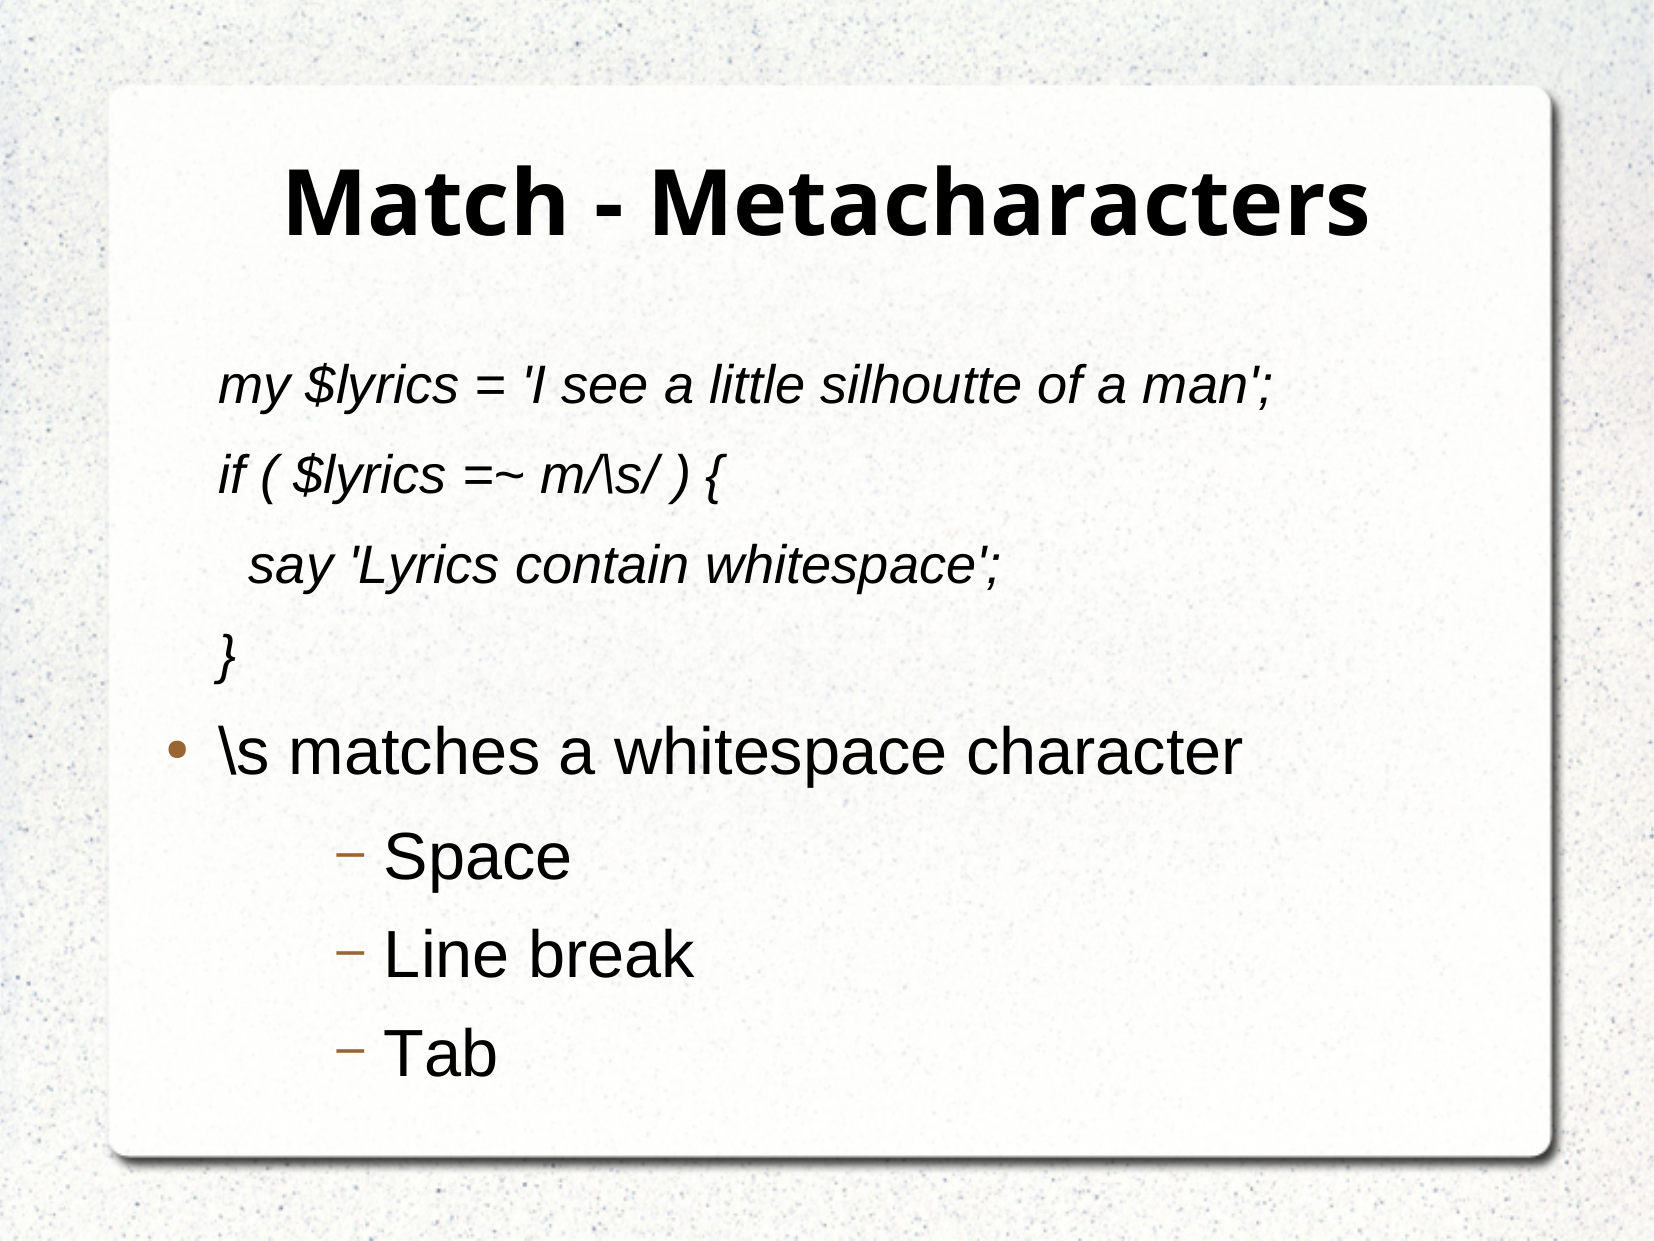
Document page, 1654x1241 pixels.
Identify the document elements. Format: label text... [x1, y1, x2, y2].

title Match - Metacharacters [118, 96, 1536, 304]
picture [0, 0, 1654, 1241]
list my $lyrics = 'I see a little silhoutte of a man'; if ( $lyrics =~ m/\s/ ) { say 'Lyrics contain whitespace'; } \s matches a whitespace character Space Line break Tab [147, 354, 1506, 1174]
